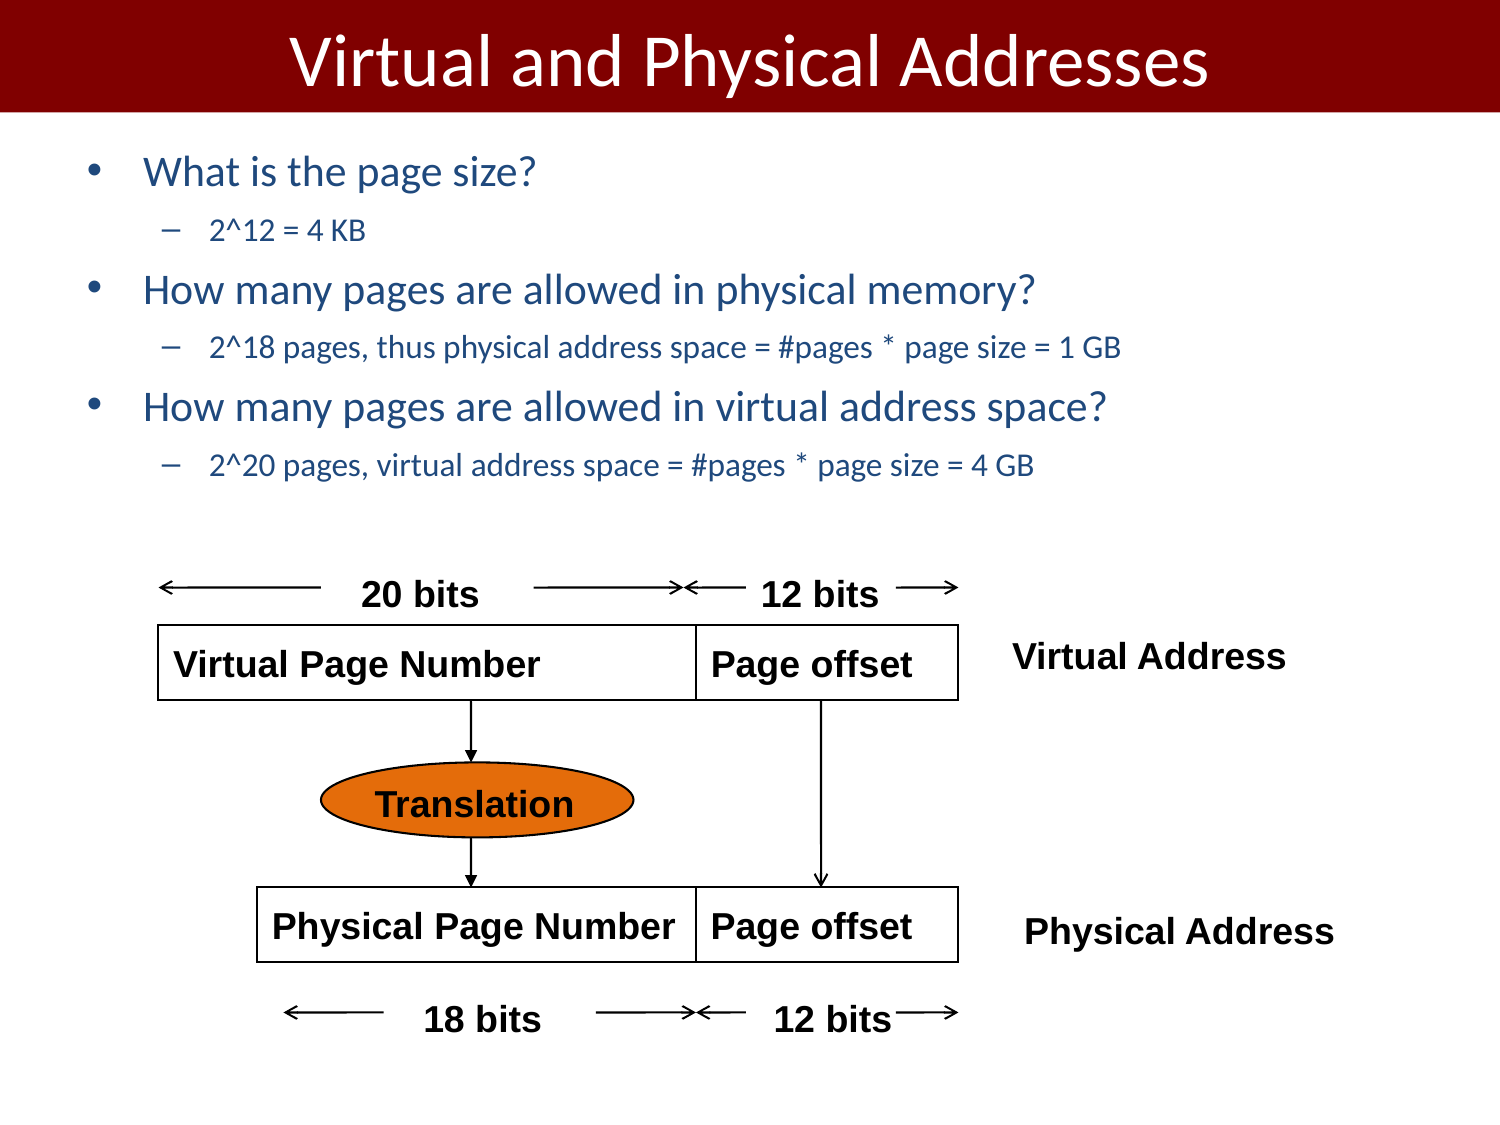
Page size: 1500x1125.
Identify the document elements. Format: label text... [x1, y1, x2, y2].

text_box 12 bits [746, 562, 895, 623]
text_box Virtual Page Number [158, 624, 696, 700]
title Virtual and Physical Addresses [0, 0, 1500, 113]
text_box Physical Page Number [257, 887, 695, 963]
text_box What is the page size? 2^12 = 4 KB How many pages are allowed in physical memory? 2^18 pages, thus physical address space = #pages * page size = 1 GB How many pages are allowed in virtual address space? 2^20 pages, virtual address space = #pages * page size = 4 GB [71, 135, 1410, 402]
text_box [590, 773, 634, 826]
text_box 18 bits [408, 987, 558, 1048]
text_box 12 bits [758, 987, 908, 1048]
text_box [372, 762, 582, 772]
text_box Page offset [696, 624, 959, 700]
text_box Physical Address [1009, 899, 1350, 960]
text_box Page offset [695, 887, 959, 963]
text_box Translation [359, 772, 590, 833]
text_box [403, 833, 551, 838]
text_box Virtual Address [997, 624, 1302, 685]
text_box 20 bits [346, 562, 495, 623]
text_box [320, 775, 359, 825]
